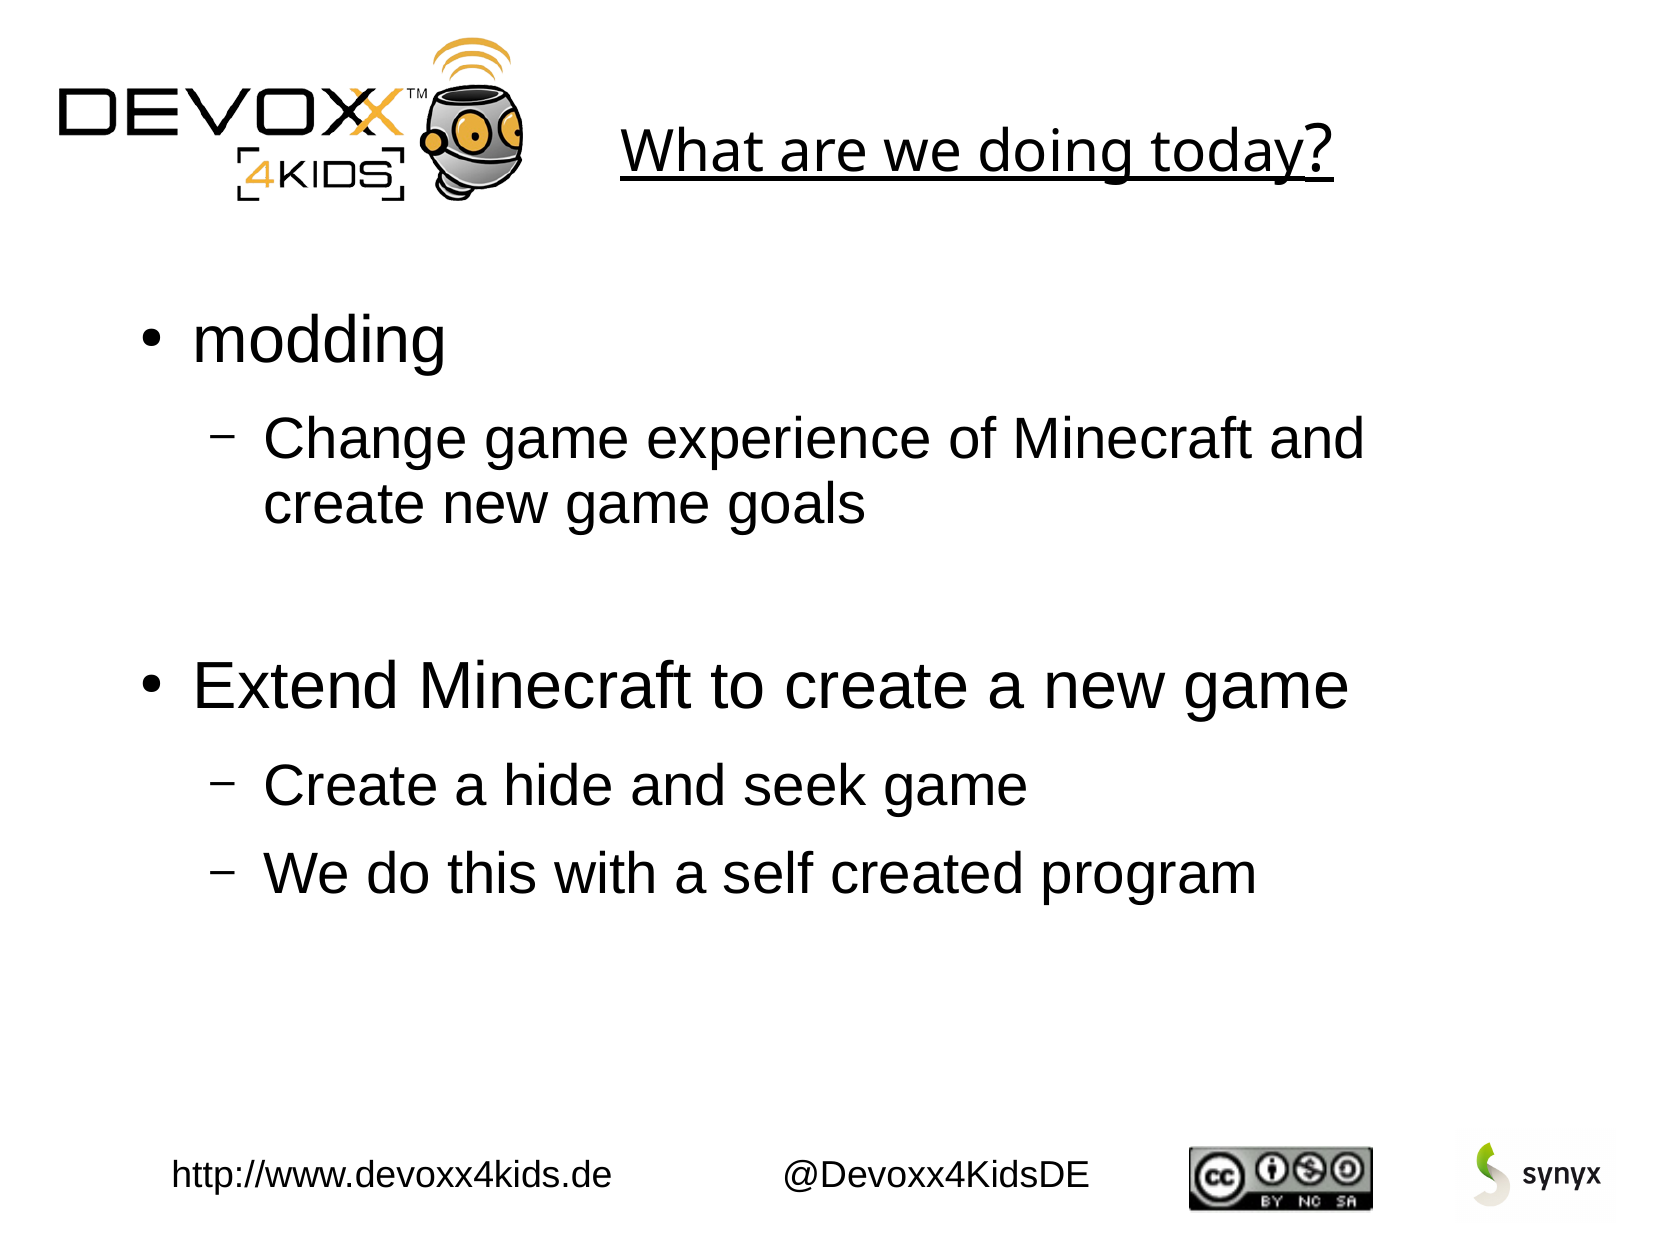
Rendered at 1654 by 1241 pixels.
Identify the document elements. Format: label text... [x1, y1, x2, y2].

text_box What are we doing today? [605, 92, 1469, 201]
picture [1189, 1146, 1373, 1213]
picture [1455, 1128, 1616, 1223]
list modding Change game experience of Minecraft and create new game goals Extend Minecraft to create a new game Create a hide and seek game We do this with a self created program [121, 301, 1533, 1022]
picture [59, 37, 523, 201]
